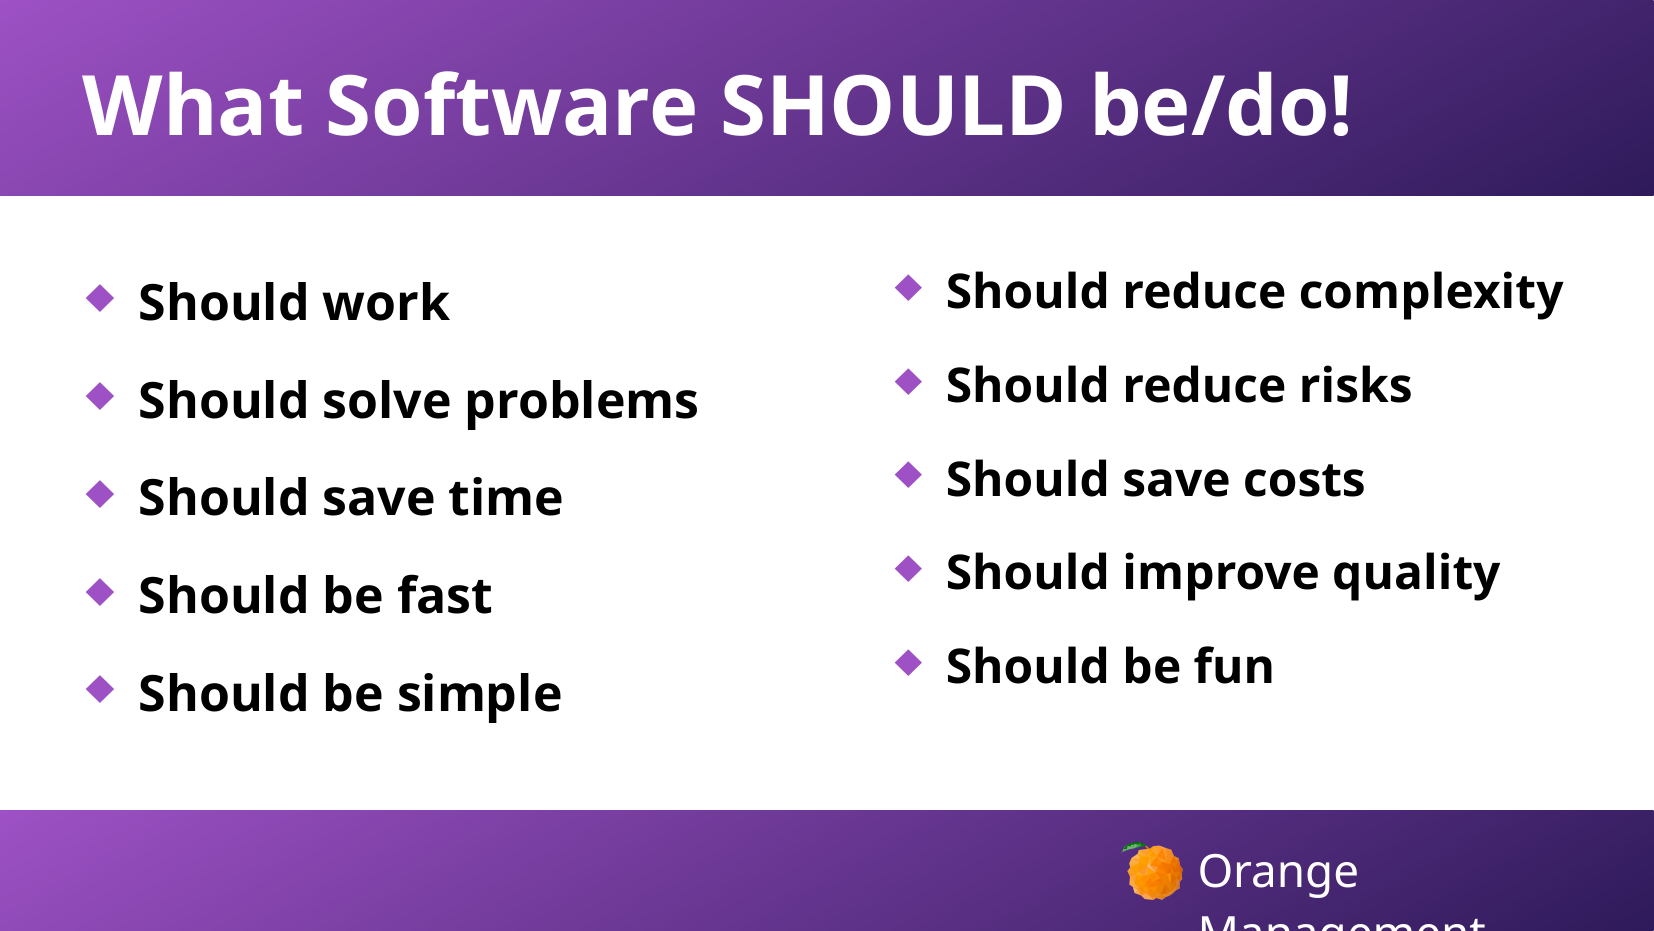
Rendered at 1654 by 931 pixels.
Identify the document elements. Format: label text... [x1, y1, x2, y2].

text_box [0, 0, 1654, 196]
list Should reduce complexity Should reduce risks Should save costs Should improve quality Should be fun [877, 257, 1581, 747]
text_box [1326, 927, 1337, 931]
picture [1121, 842, 1182, 901]
text_box Orange Management [1182, 830, 1648, 907]
text_box [1273, 927, 1284, 931]
text_box [0, 810, 1654, 931]
text_box [1396, 927, 1407, 931]
text_box [1381, 927, 1391, 931]
text_box [1205, 921, 1209, 931]
list Should work Should solve problems Should save time Should be fast Should be simple [68, 266, 768, 736]
text_box [1450, 927, 1461, 931]
text_box [1423, 927, 1434, 931]
title What Software SHOULD be/do! [82, 25, 1571, 181]
text_box [1355, 927, 1366, 931]
